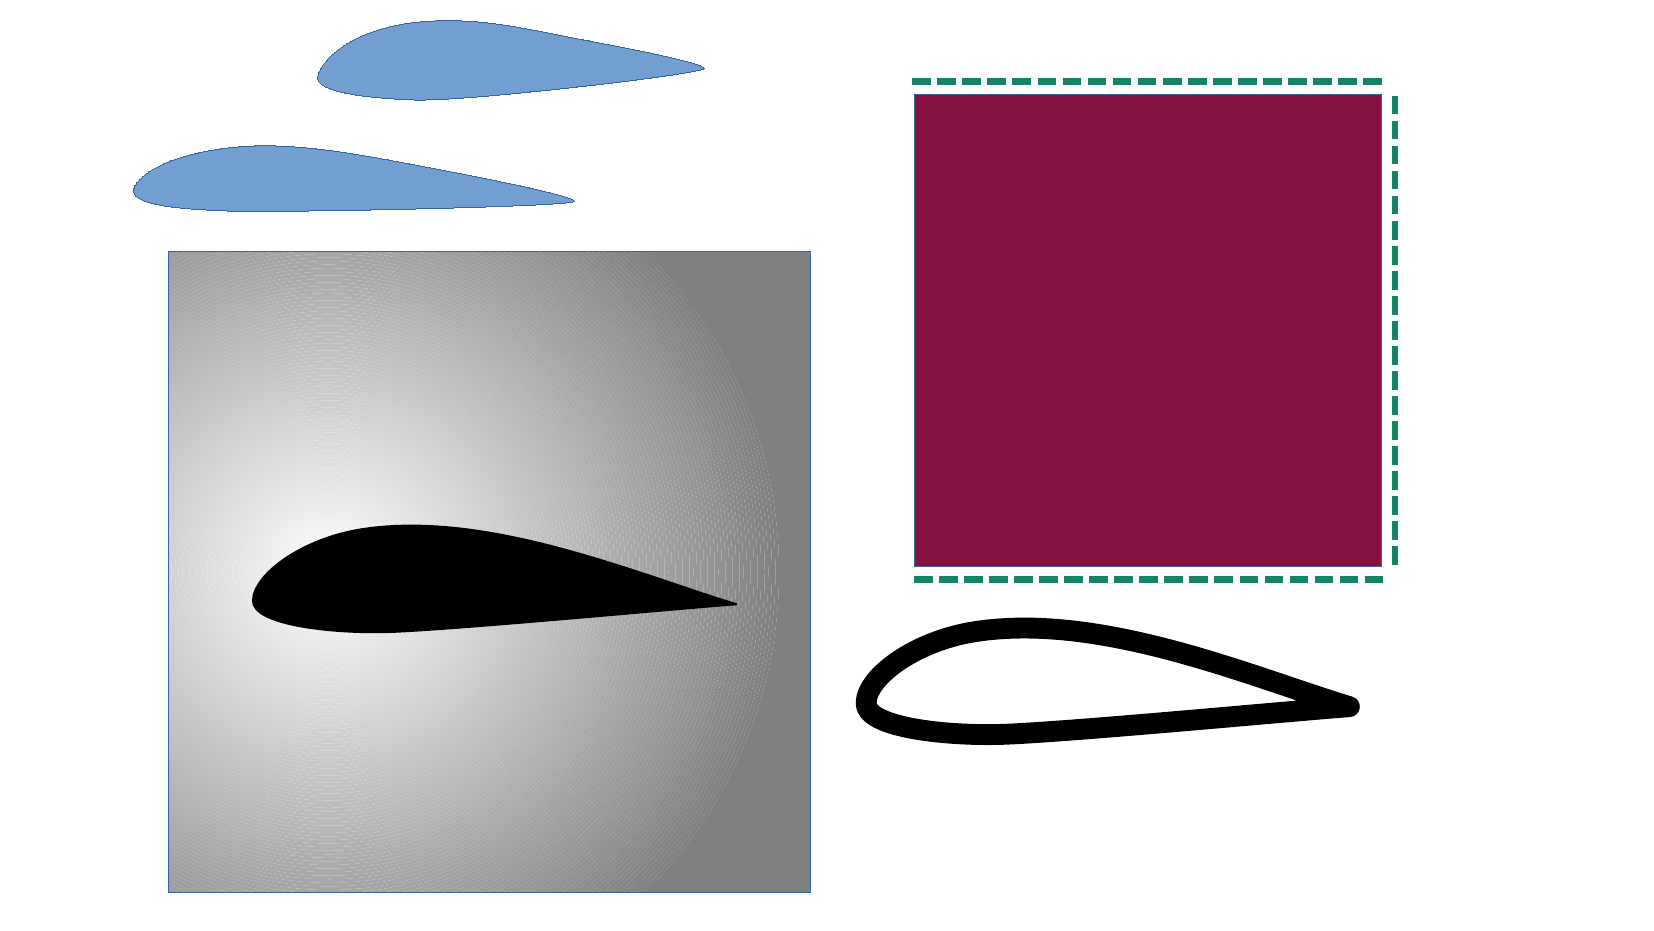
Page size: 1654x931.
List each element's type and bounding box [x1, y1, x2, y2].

text_box [866, 628, 1350, 735]
text_box [168, 251, 811, 893]
text_box [133, 145, 575, 212]
text_box [914, 94, 1382, 567]
text_box [317, 20, 705, 101]
